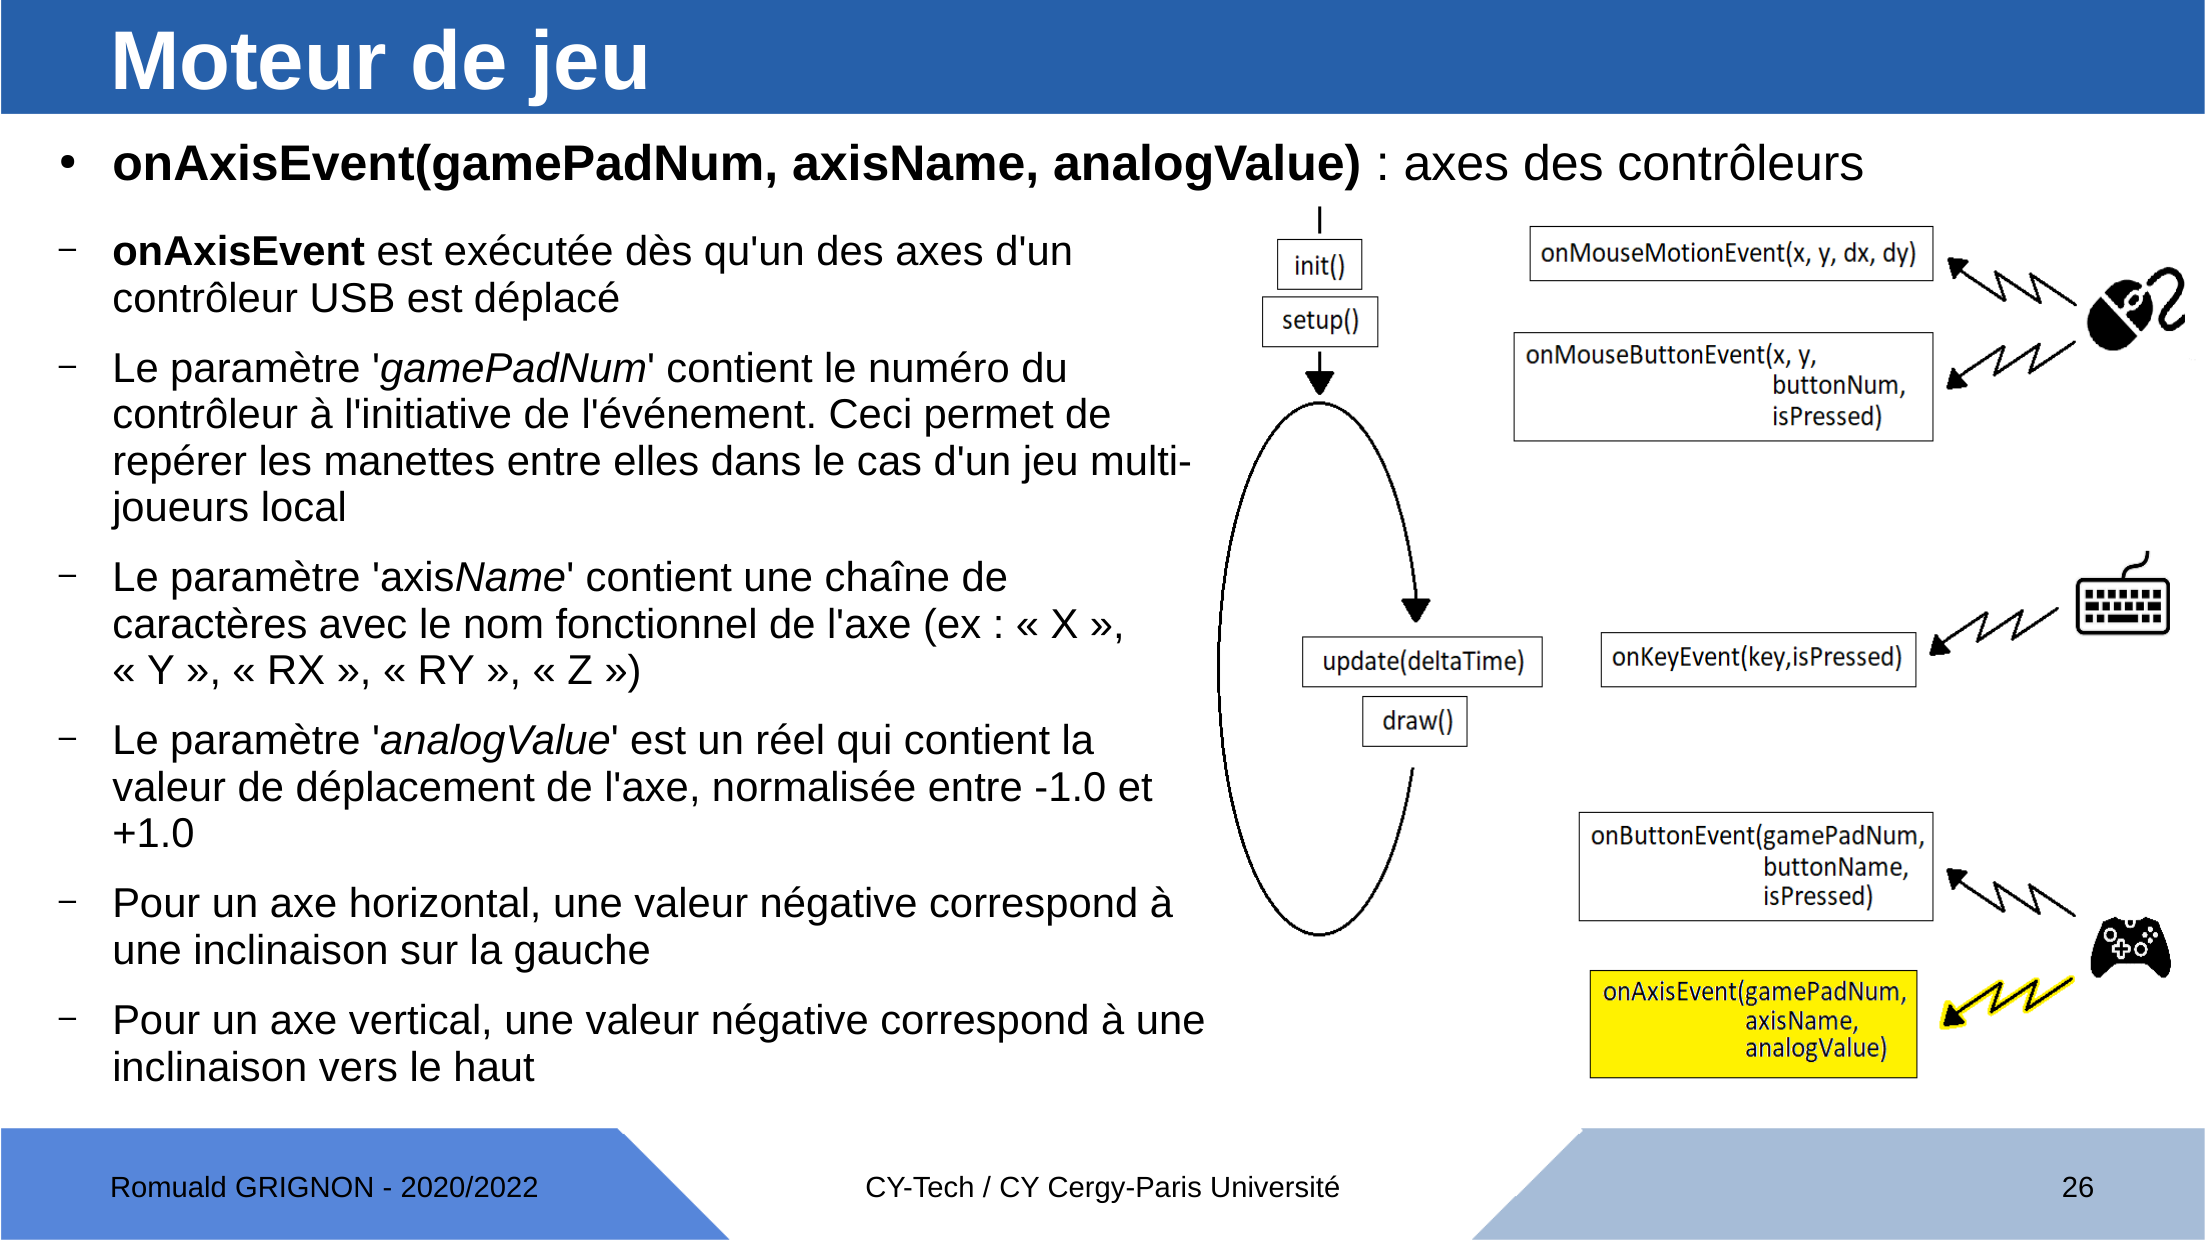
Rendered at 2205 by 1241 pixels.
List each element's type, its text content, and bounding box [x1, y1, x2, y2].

list onAxisEvent(gamePadNum, axisName, analogValue) : axes des contrôleurs [41, 205, 1210, 309]
title Moteur de jeu [110, 49, 2095, 205]
list onAxisEvent est exécutée dès qu'un des axes d'un contrôleur USB est déplacé Le paramètre 'gamePadNum' contient le numéro du contrôleur à l'initiative de l'événement. Ceci permet de repérer les manettes entre elles dans le cas d'un jeu multi-joueurs local Le paramètre 'axisName' contient une chaîne de caractères avec le nom fonctionnel de l'axe (ex : « X », « Y », « RX », « RY », « Z ») Le paramètre 'analogValue' est un réel qui contient la valeur de déplacement de l'axe, normalisée entre -1.0 et +1.0 Pour un axe horizontal, une valeur négative correspond à une inclinaison sur la gauche Pour un axe vertical, une valeur négative correspond à une inclinaison vers le haut [0, 298, 1207, 1106]
picture [0, 0, 2205, 1241]
